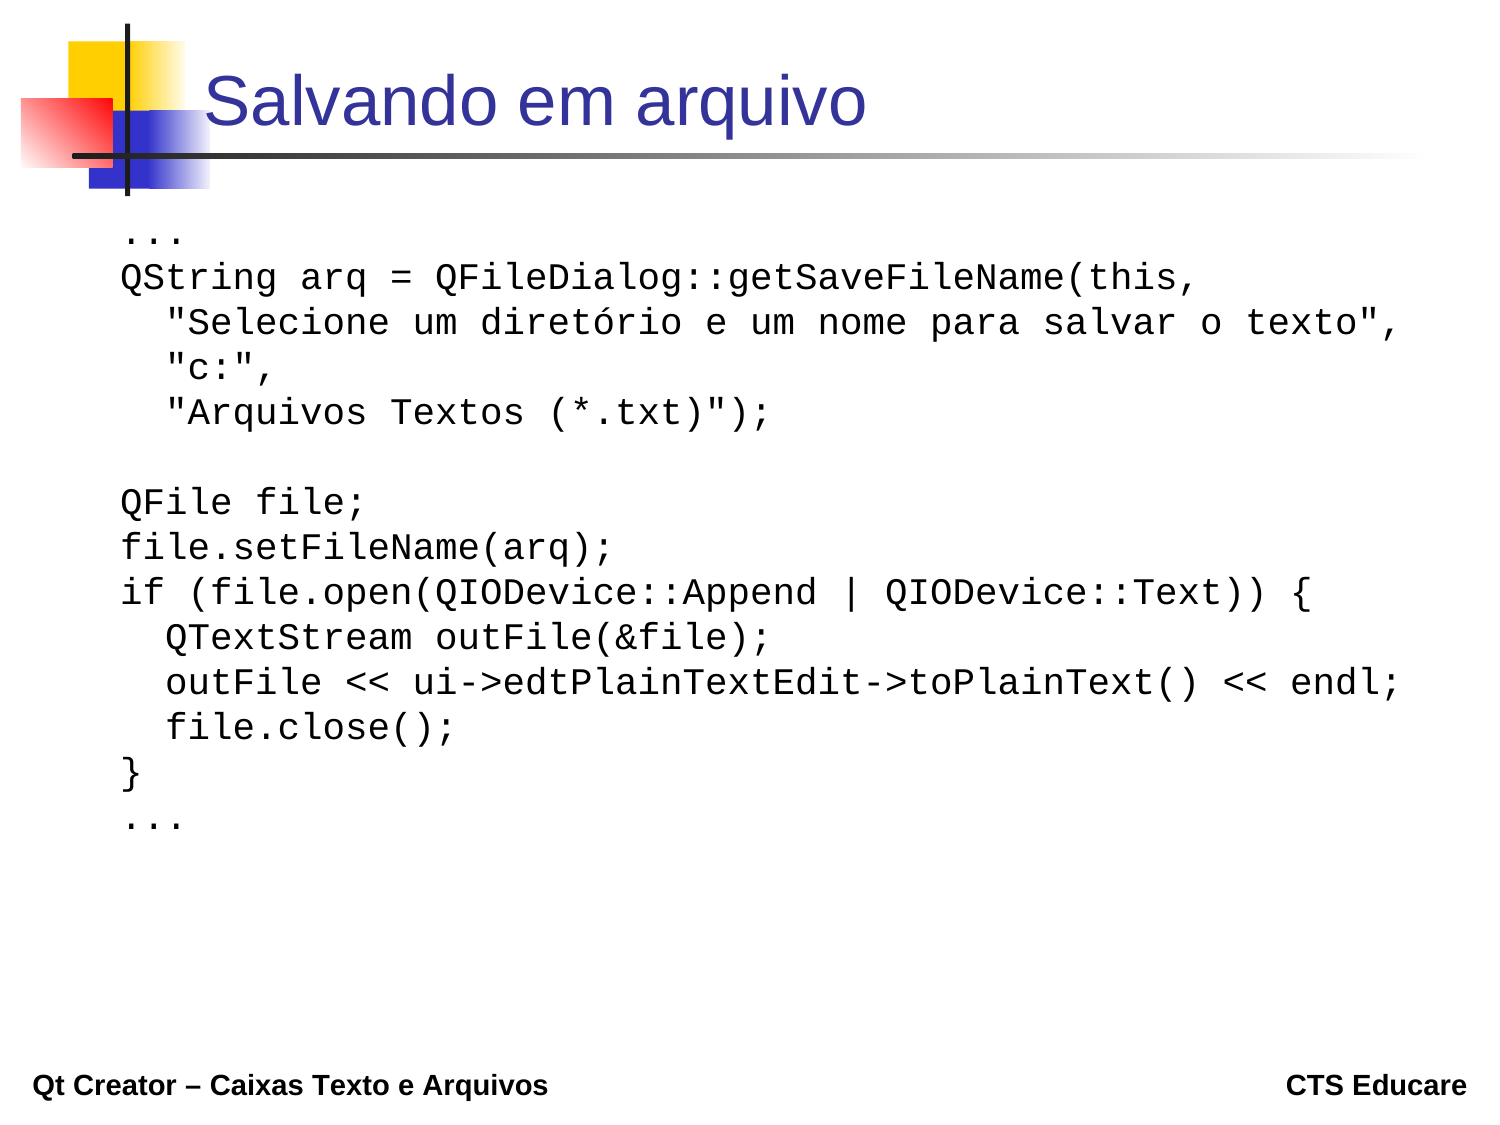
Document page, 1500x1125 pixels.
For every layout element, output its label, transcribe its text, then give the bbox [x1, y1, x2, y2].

title Salvando em arquivo [188, 46, 1468, 149]
text_box ... QString arq = QFileDialog::getSaveFileName(this, "Selecione um diretório e um nome para salvar o texto", "c:", "Arquivos Textos (*.txt)"); QFile file; file.setFileName(arq); if (file.open(QIODevice::Append | QIODevice::Text)) { QTextStream outFile(&file); outFile << ui->edtPlainTextEdit->toPlainText() << endl; file.close(); } ... [105, 199, 1447, 845]
